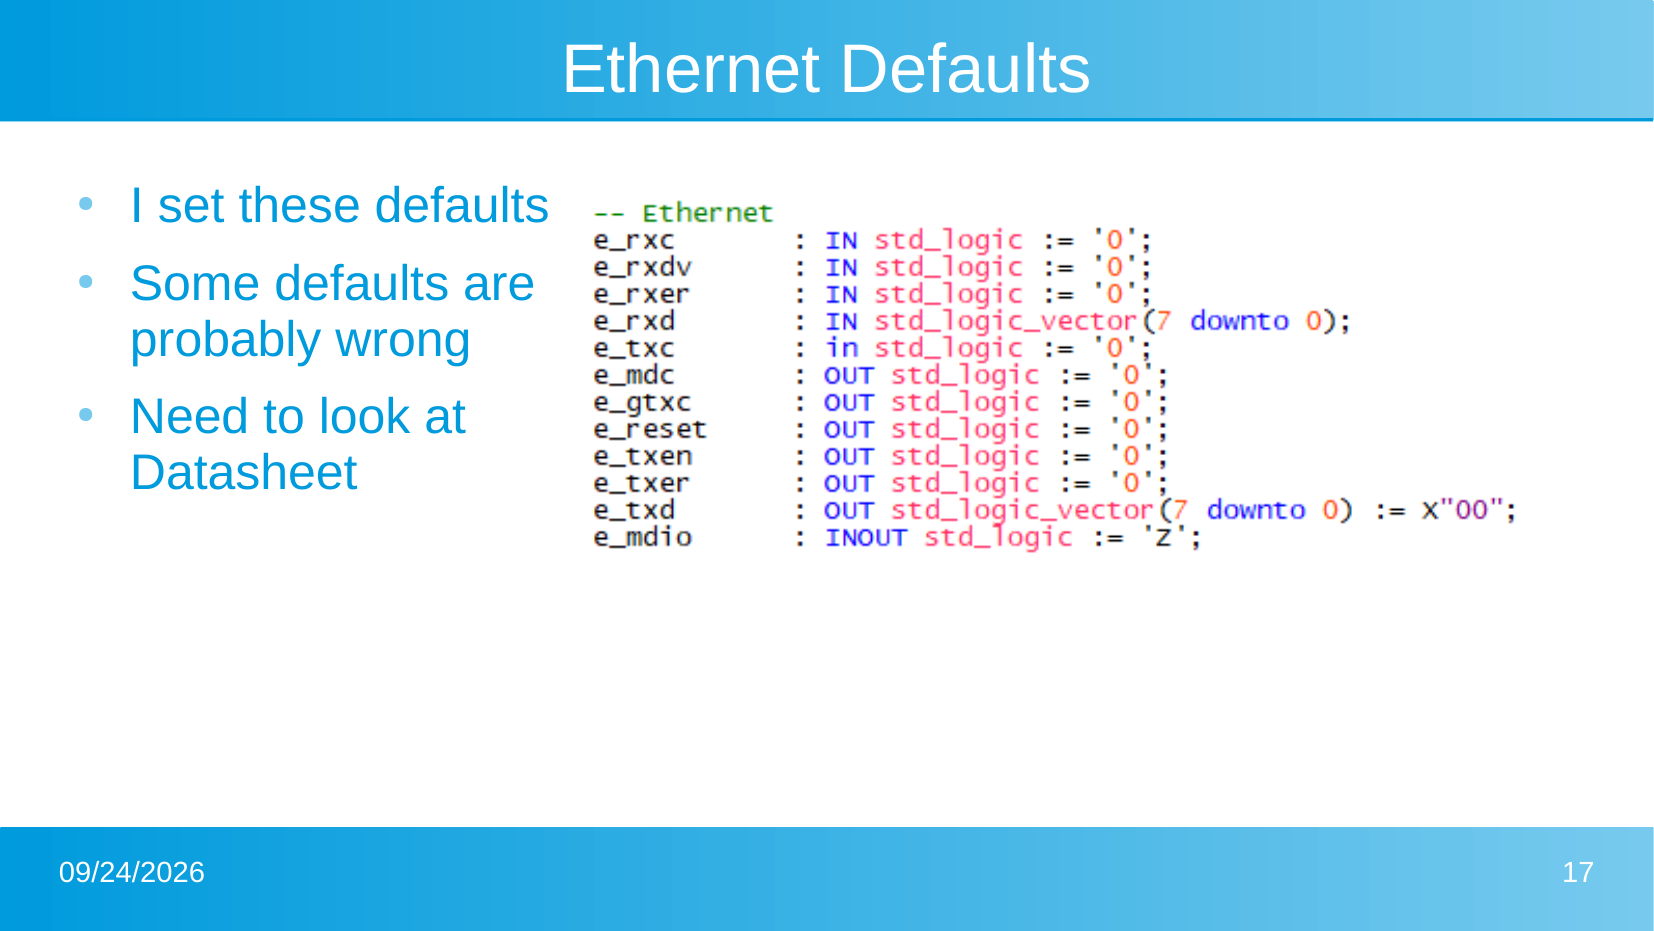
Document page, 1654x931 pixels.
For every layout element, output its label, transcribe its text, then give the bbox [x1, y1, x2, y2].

title Ethernet Defaults [59, 29, 1595, 108]
list I set these defaults Some defaults are probably wrong Need to look at Datasheet [59, 177, 563, 768]
picture [589, 187, 1549, 563]
